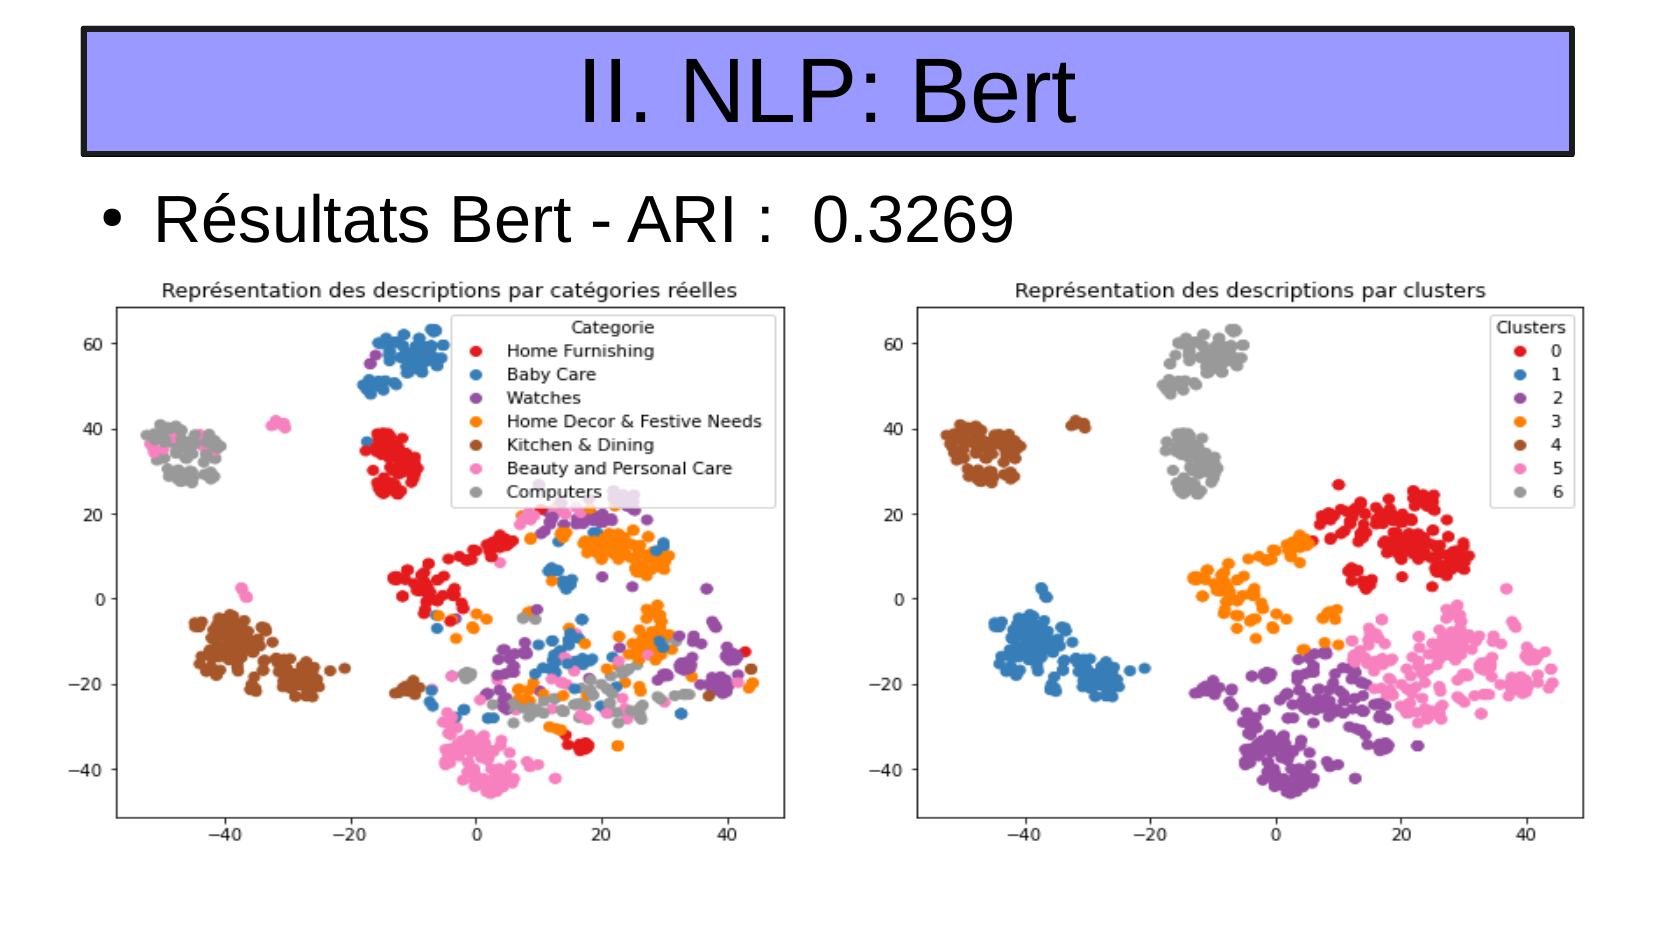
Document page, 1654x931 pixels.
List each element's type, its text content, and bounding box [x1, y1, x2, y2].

list Résultats Bert - ARI : 0.3269 [82, 182, 1571, 271]
title II. NLP: Bert [83, 28, 1572, 154]
picture [55, 271, 1595, 855]
